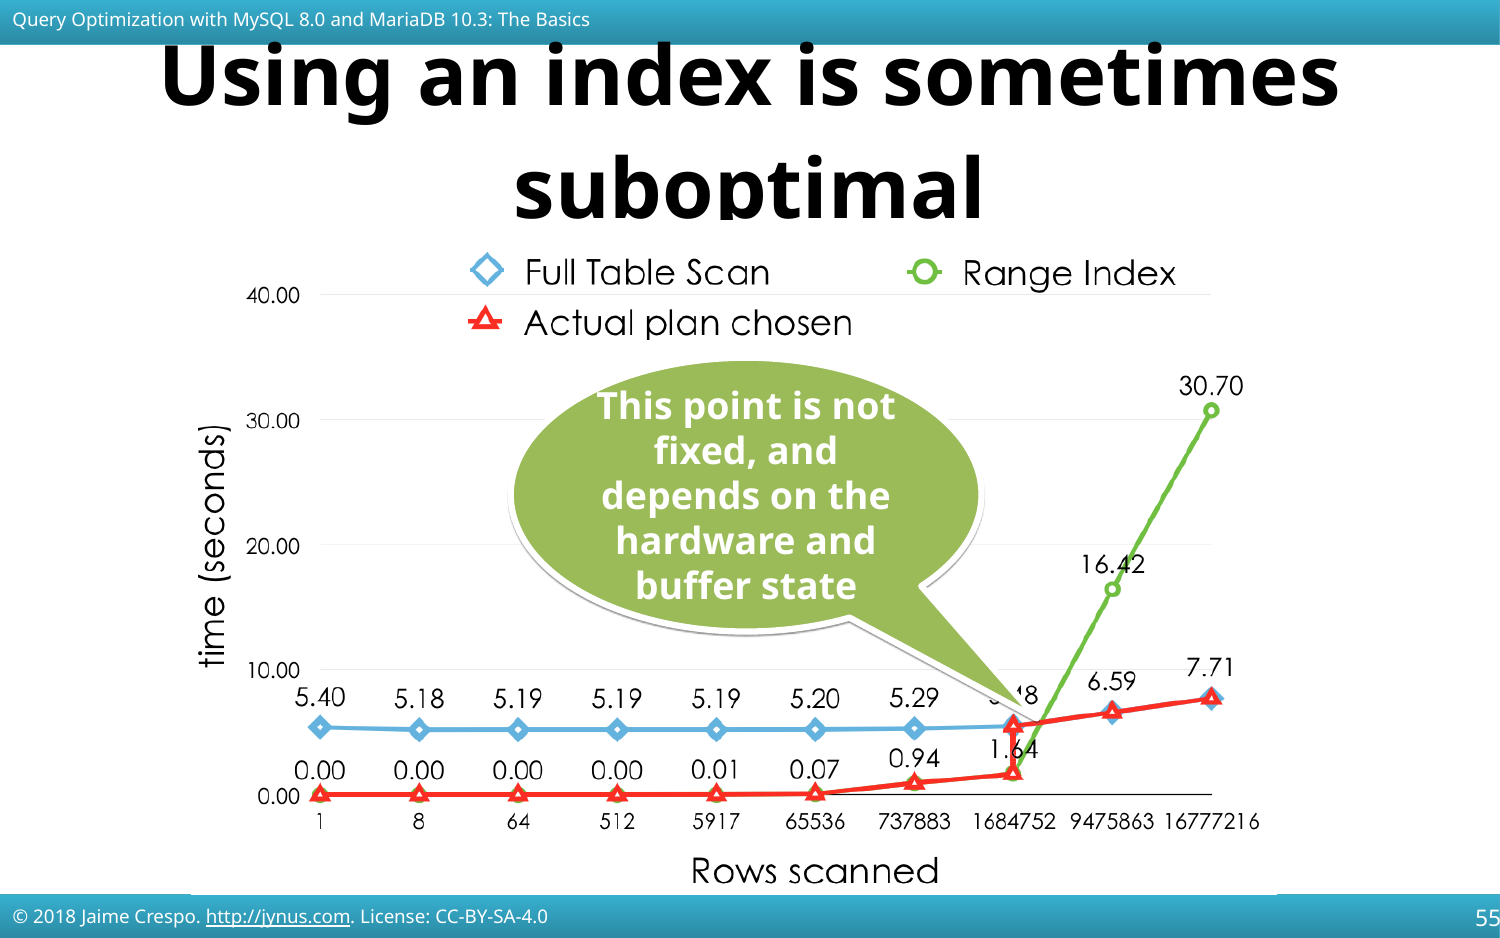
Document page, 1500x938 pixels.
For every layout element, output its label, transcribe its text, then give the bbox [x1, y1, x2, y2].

slide_number [1389, 896, 1490, 935]
picture [191, 220, 1277, 895]
text_box This point is not fixed, and depends on the hardware and buffer state [510, 357, 1037, 719]
title Using an index is sometimes suboptimal [75, 36, 1425, 224]
